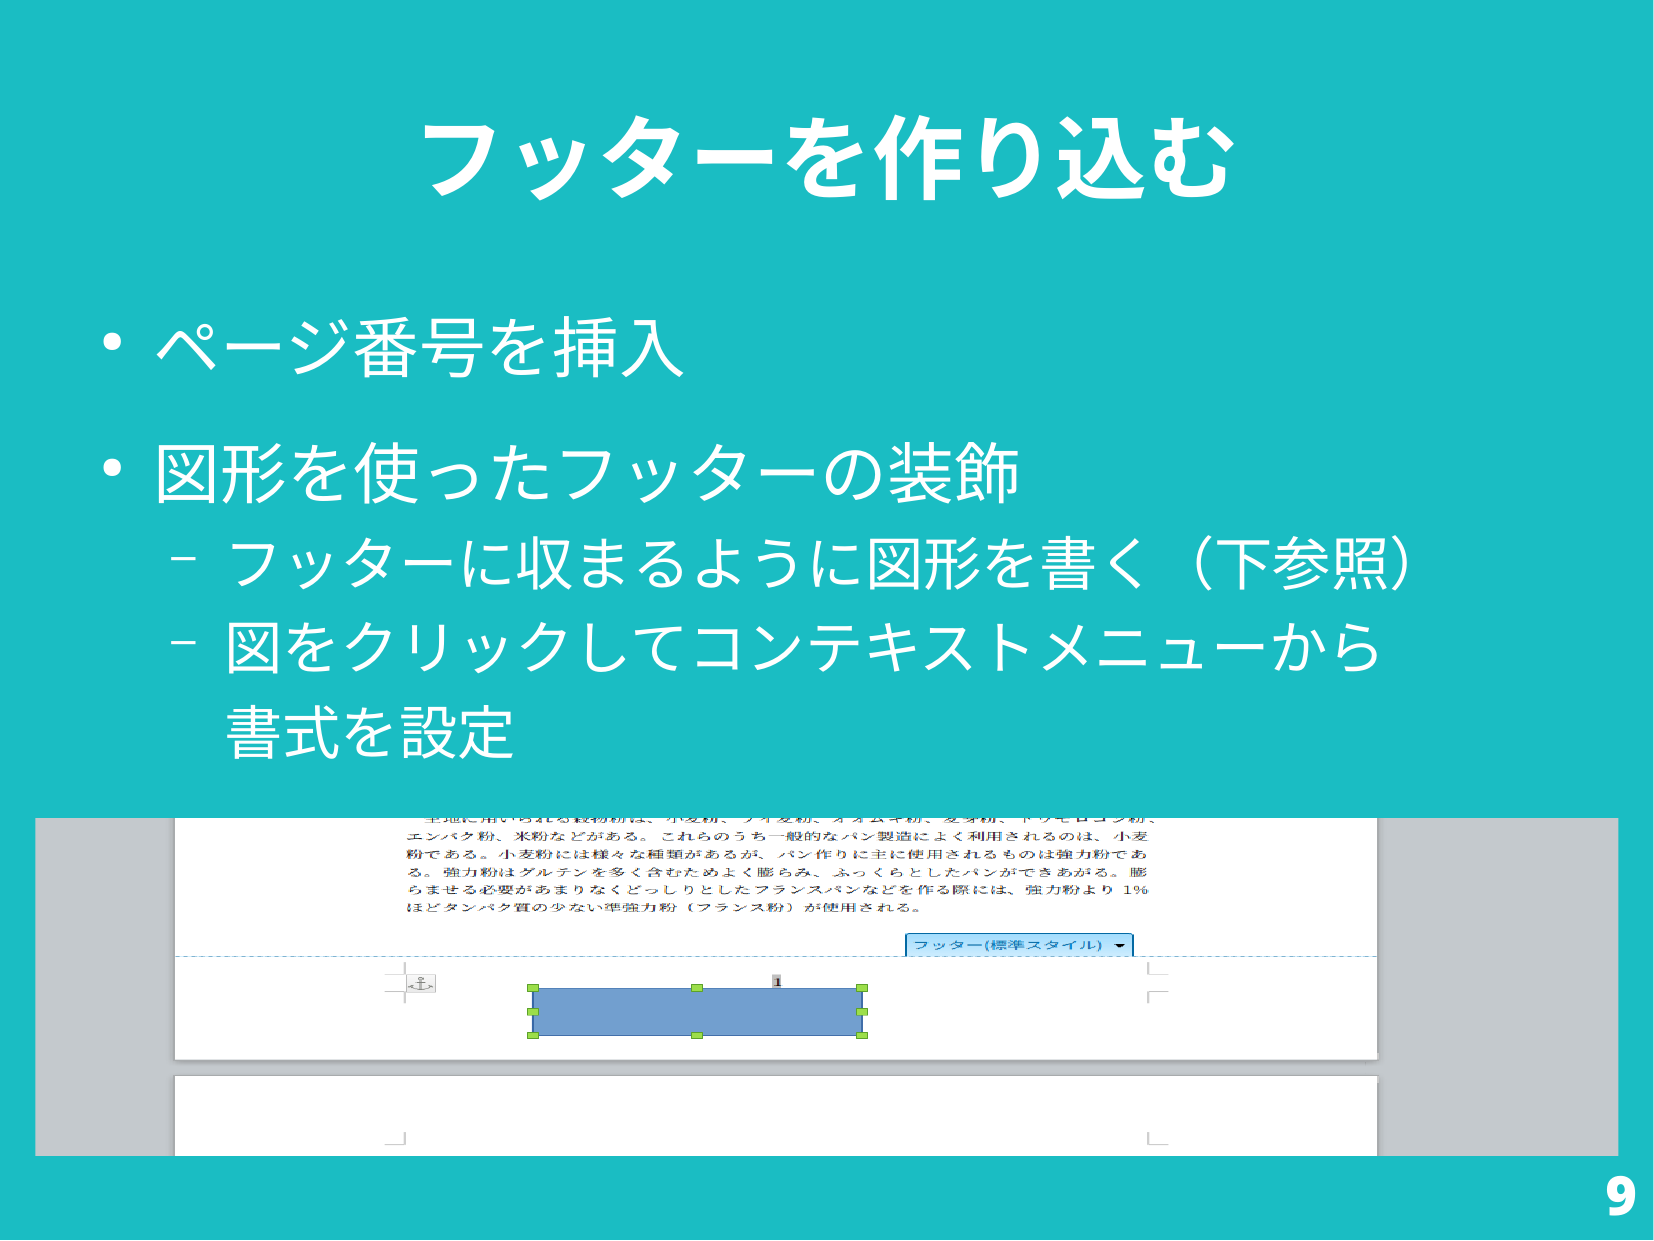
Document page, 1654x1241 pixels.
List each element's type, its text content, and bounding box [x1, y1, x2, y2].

title フッターを作り込む [82, 49, 1571, 257]
picture [35, 818, 1619, 1156]
list ページ番号を挿入 図形を使ったフッターの装飾 フッターに収まるように図形を書く（下参照） 図をクリックしてコンテキストメニューから 書式を設定 [82, 295, 1571, 818]
